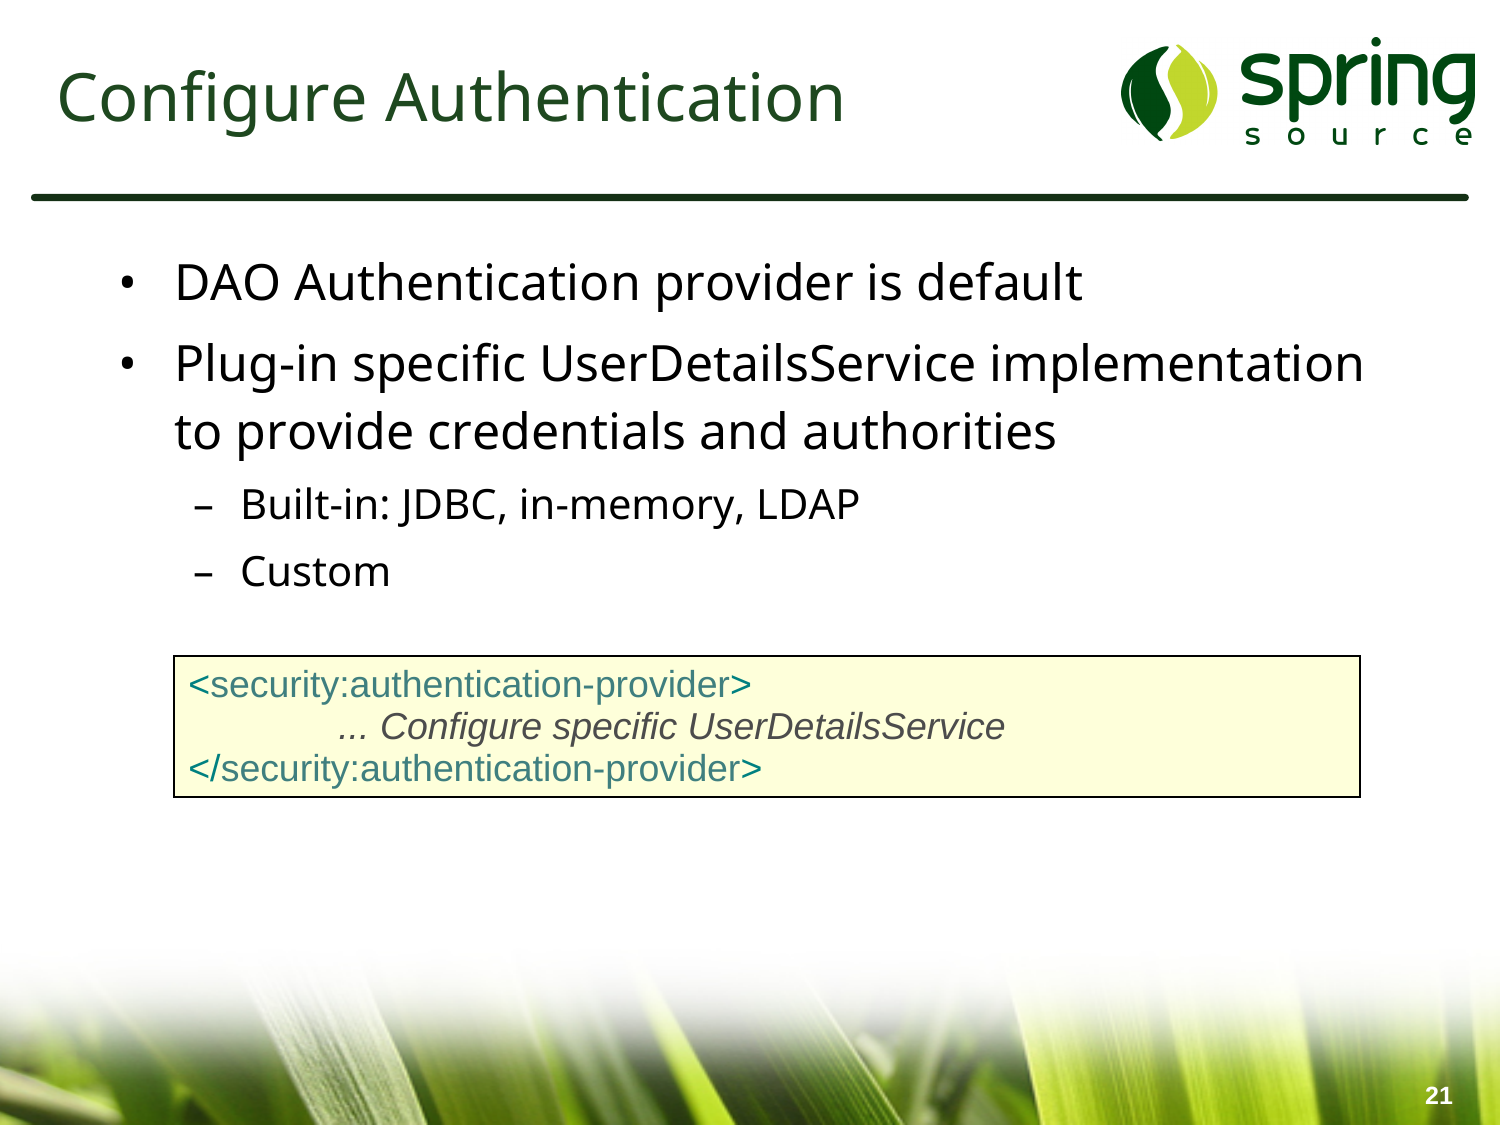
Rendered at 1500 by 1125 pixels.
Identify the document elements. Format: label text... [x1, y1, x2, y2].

title Configure Authentication [56, 14, 1089, 176]
picture [1121, 37, 1475, 145]
text_box <security:authentication-provider> ... Configure specific UserDetailsService </security:authentication-provider> [173, 655, 1360, 798]
list DAO Authentication provider is default Plug-in specific UserDetailsService implementation to provide credentials and authorities Built-in: JDBC, in-memory, LDAP Custom [103, 239, 1394, 633]
picture [0, 944, 1500, 1125]
